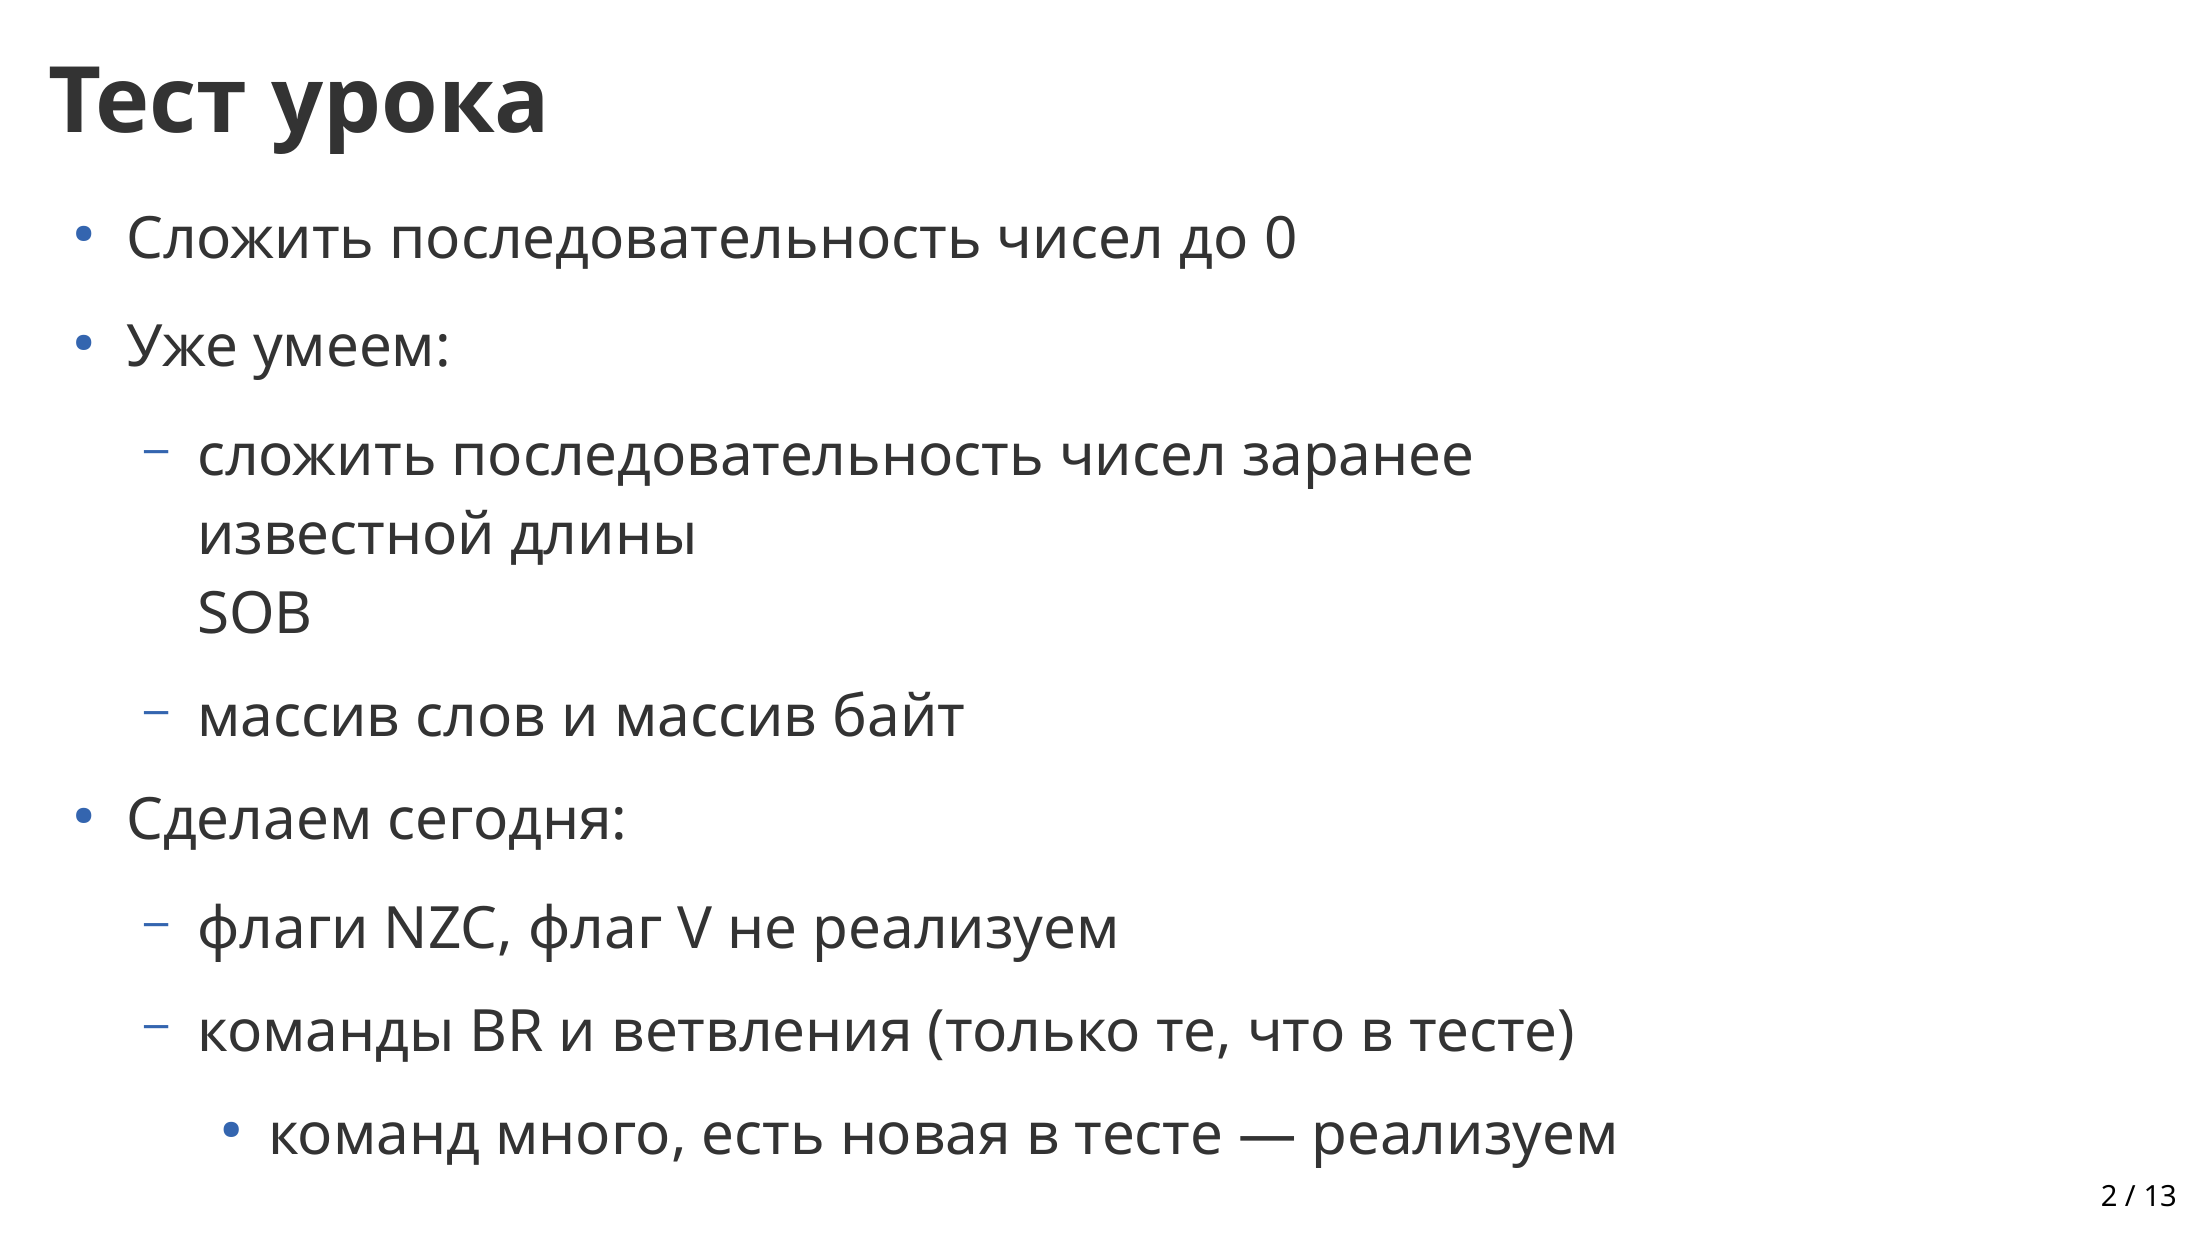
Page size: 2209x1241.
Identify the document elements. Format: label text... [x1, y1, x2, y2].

title Тест урока [48, 34, 2174, 160]
list Сложить последовательность чисел до 0 Уже умеем: сложить последовательность чисел заранее известной длины SOB массив слов и массив байт Сделаем сегодня: флаги NZC, флаг V не реализуем команды BR и ветвления (только те, что в тесте) команд много, есть новая в тесте — реализуем [55, 195, 1690, 1177]
